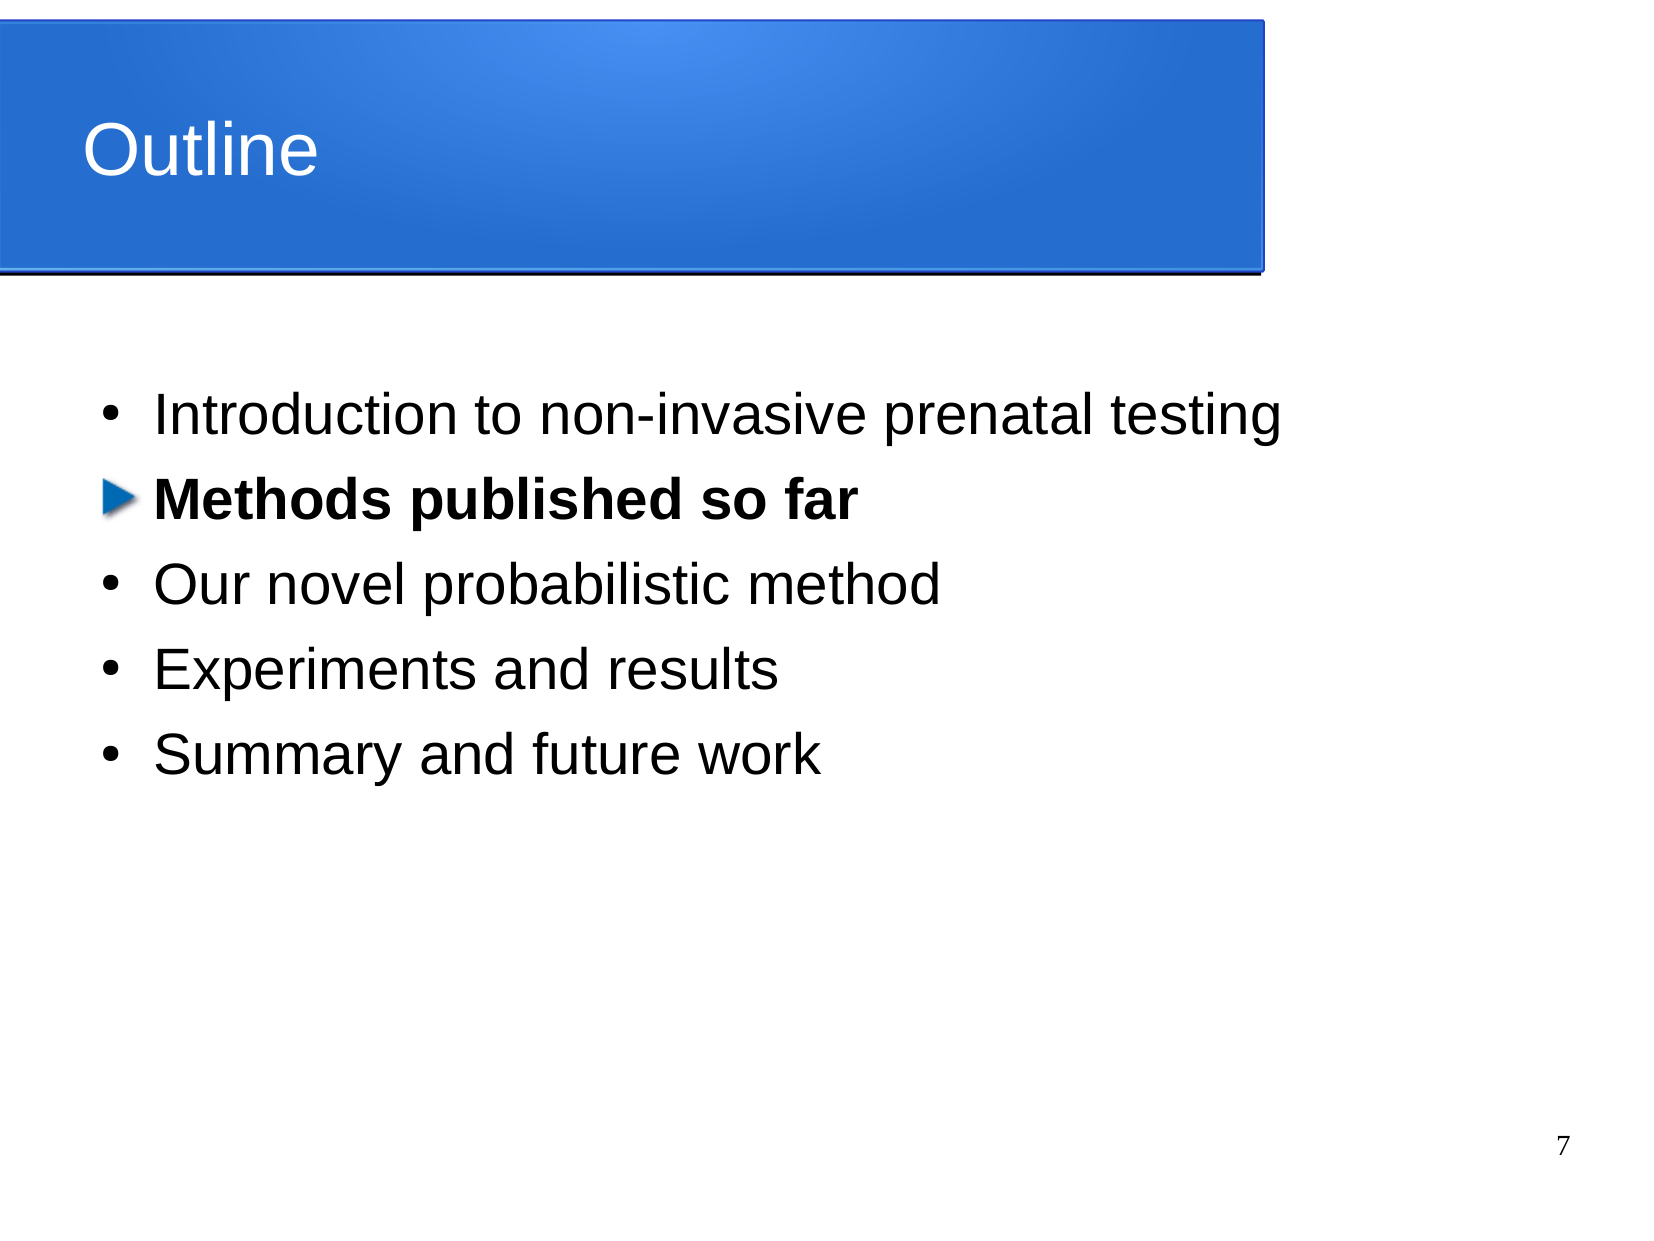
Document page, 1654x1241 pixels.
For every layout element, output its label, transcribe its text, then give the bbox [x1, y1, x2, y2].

title Outline [82, 47, 1235, 252]
list Introduction to non-invasive prenatal testing Methods published so far Our novel probabilistic method Experiments and results Summary and future work [82, 381, 1571, 1102]
